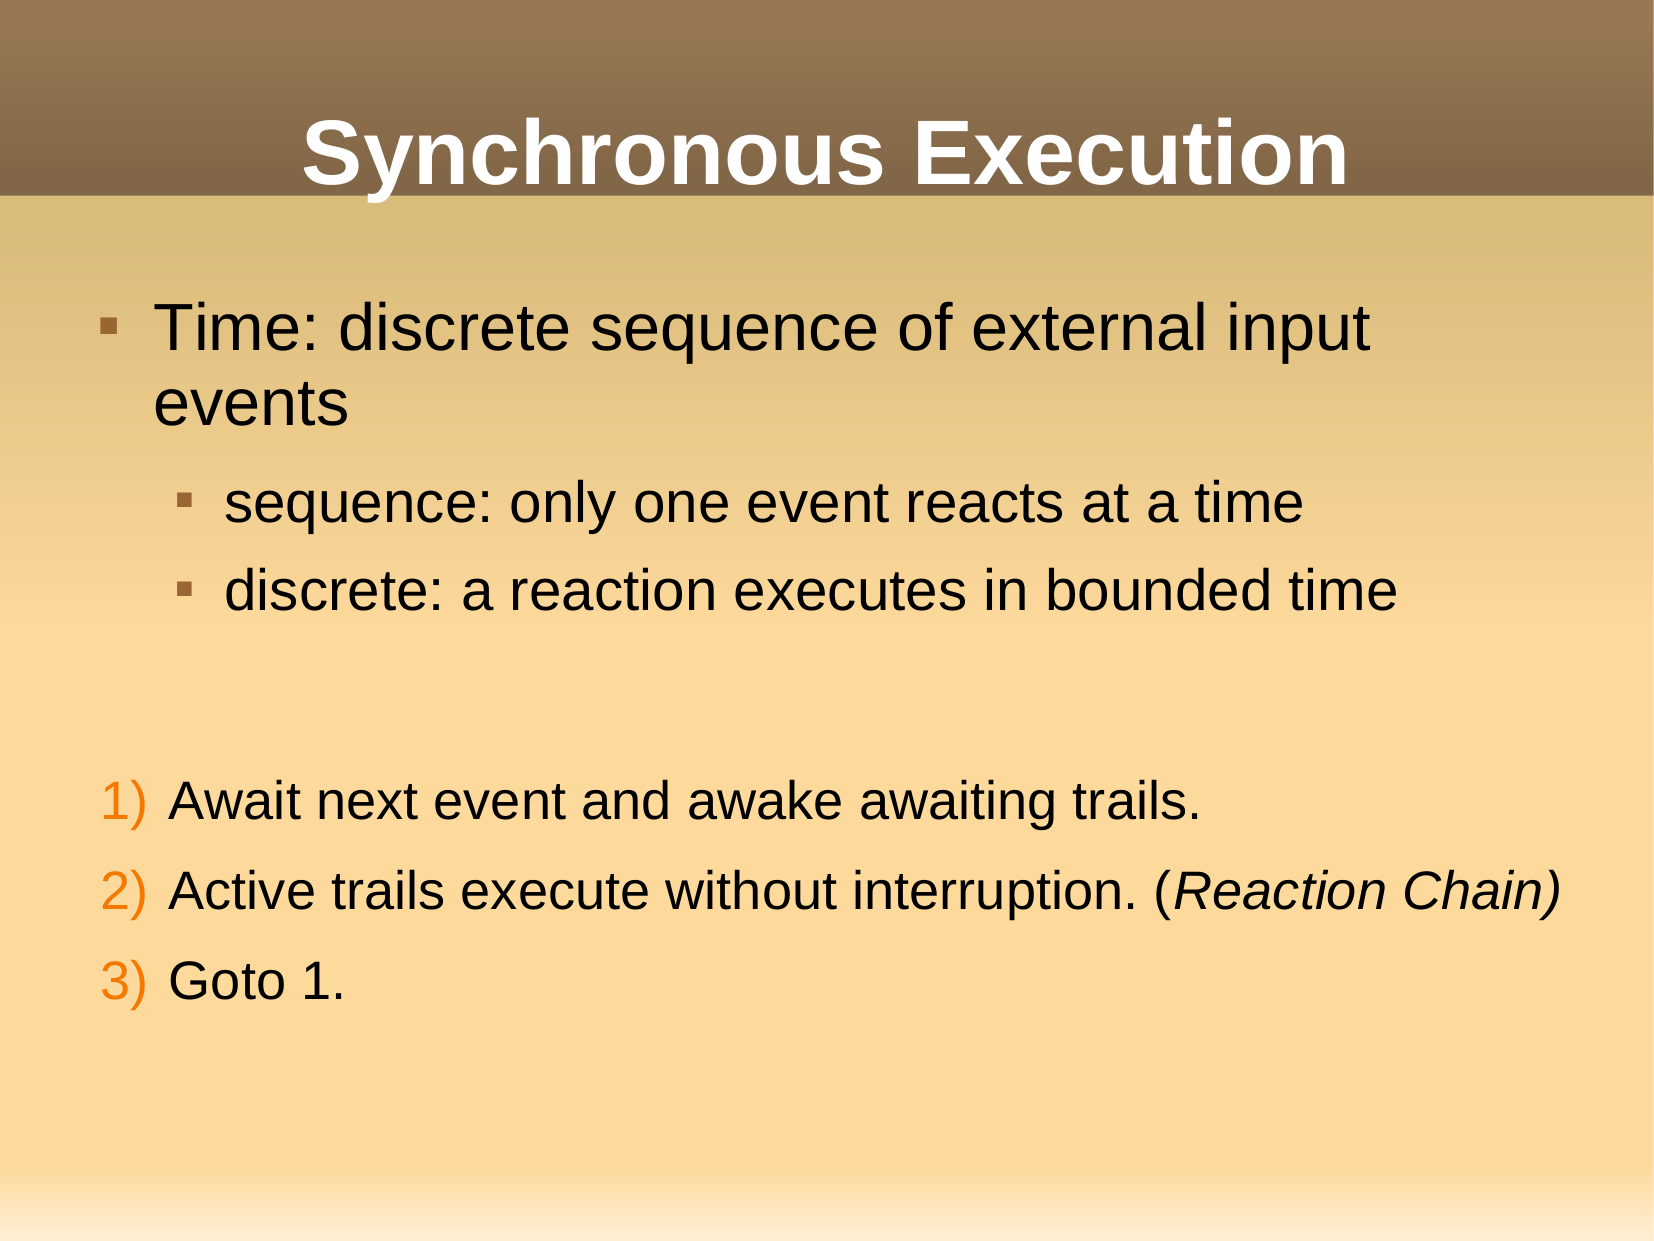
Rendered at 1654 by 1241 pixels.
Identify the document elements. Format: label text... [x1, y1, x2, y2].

title Synchronous Execution [82, 49, 1571, 257]
list Time: discrete sequence of external input events sequence: only one event reacts at a time discrete: a reaction executes in bounded time Await next event and awake awaiting trails. Active trails execute without interruption. (Reaction Chain) Goto 1. [82, 290, 1571, 1109]
picture [0, 0, 1654, 1241]
